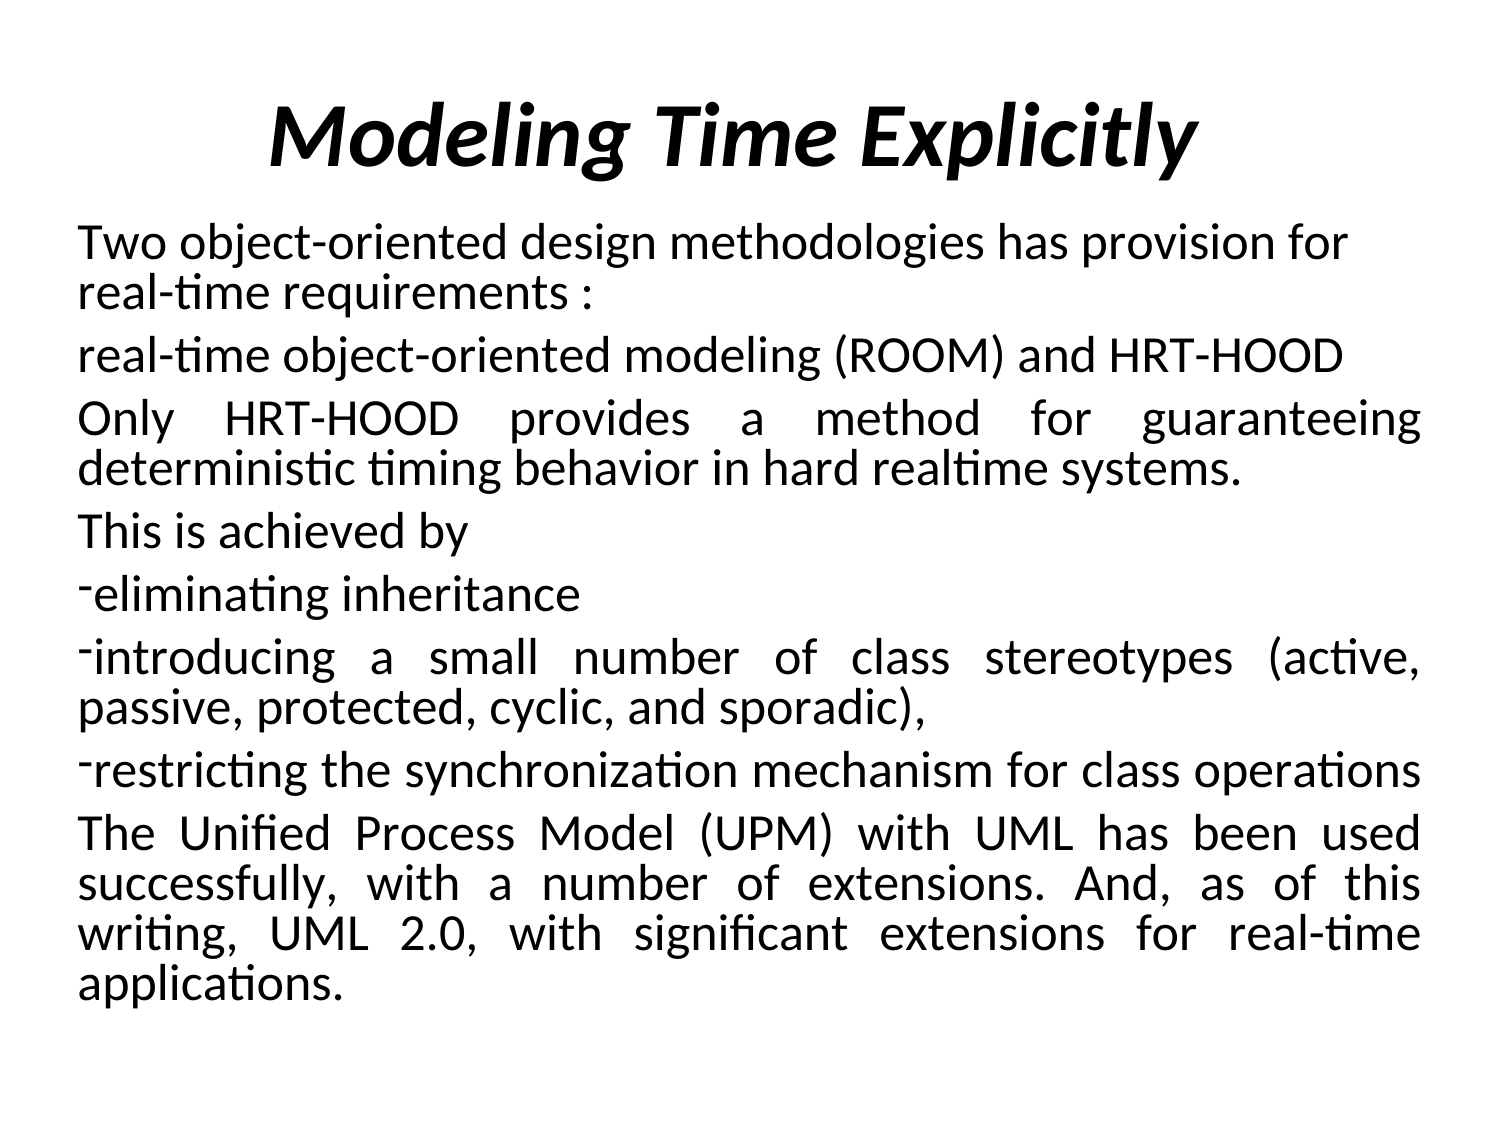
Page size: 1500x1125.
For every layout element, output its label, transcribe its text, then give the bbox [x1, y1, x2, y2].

title Modeling Time Explicitly [0, 21, 1488, 238]
subtitle Two object-oriented design methodologies has provision for real-time requirements : real-time object-oriented modeling (ROOM) and HRT-HOOD Only HRT-HOOD provides a method for guaranteeing deterministic timing behavior in hard realtime systems. This is achieved by eliminating inheritance introducing a small number of class stereotypes (active, passive, protected, cyclic, and sporadic), restricting the synchronization mechanism for class operations The Unified Process Model (UPM) with UML has been used successfully, with a number of extensions. And, as of this writing, UML 2.0, with significant extensions for real-time applications. [62, 212, 1438, 1088]
